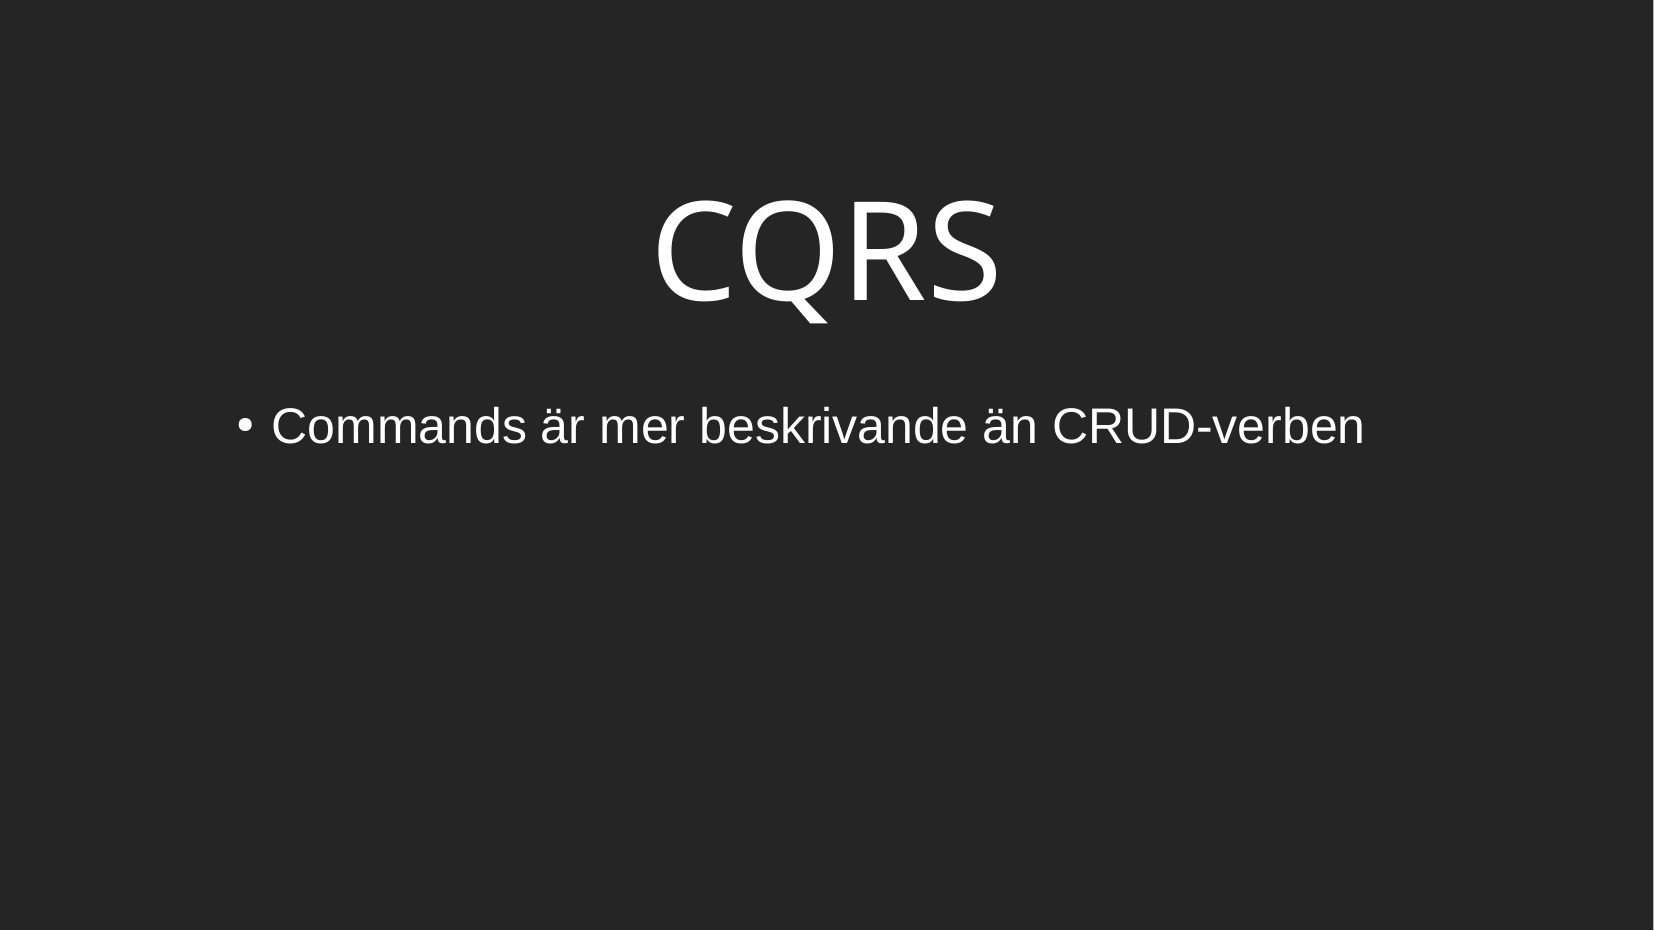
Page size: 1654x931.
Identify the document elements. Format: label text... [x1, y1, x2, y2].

title CQRS [82, 140, 1571, 355]
text_box Commands är mer beskrivande än CRUD-verben [236, 398, 1506, 622]
